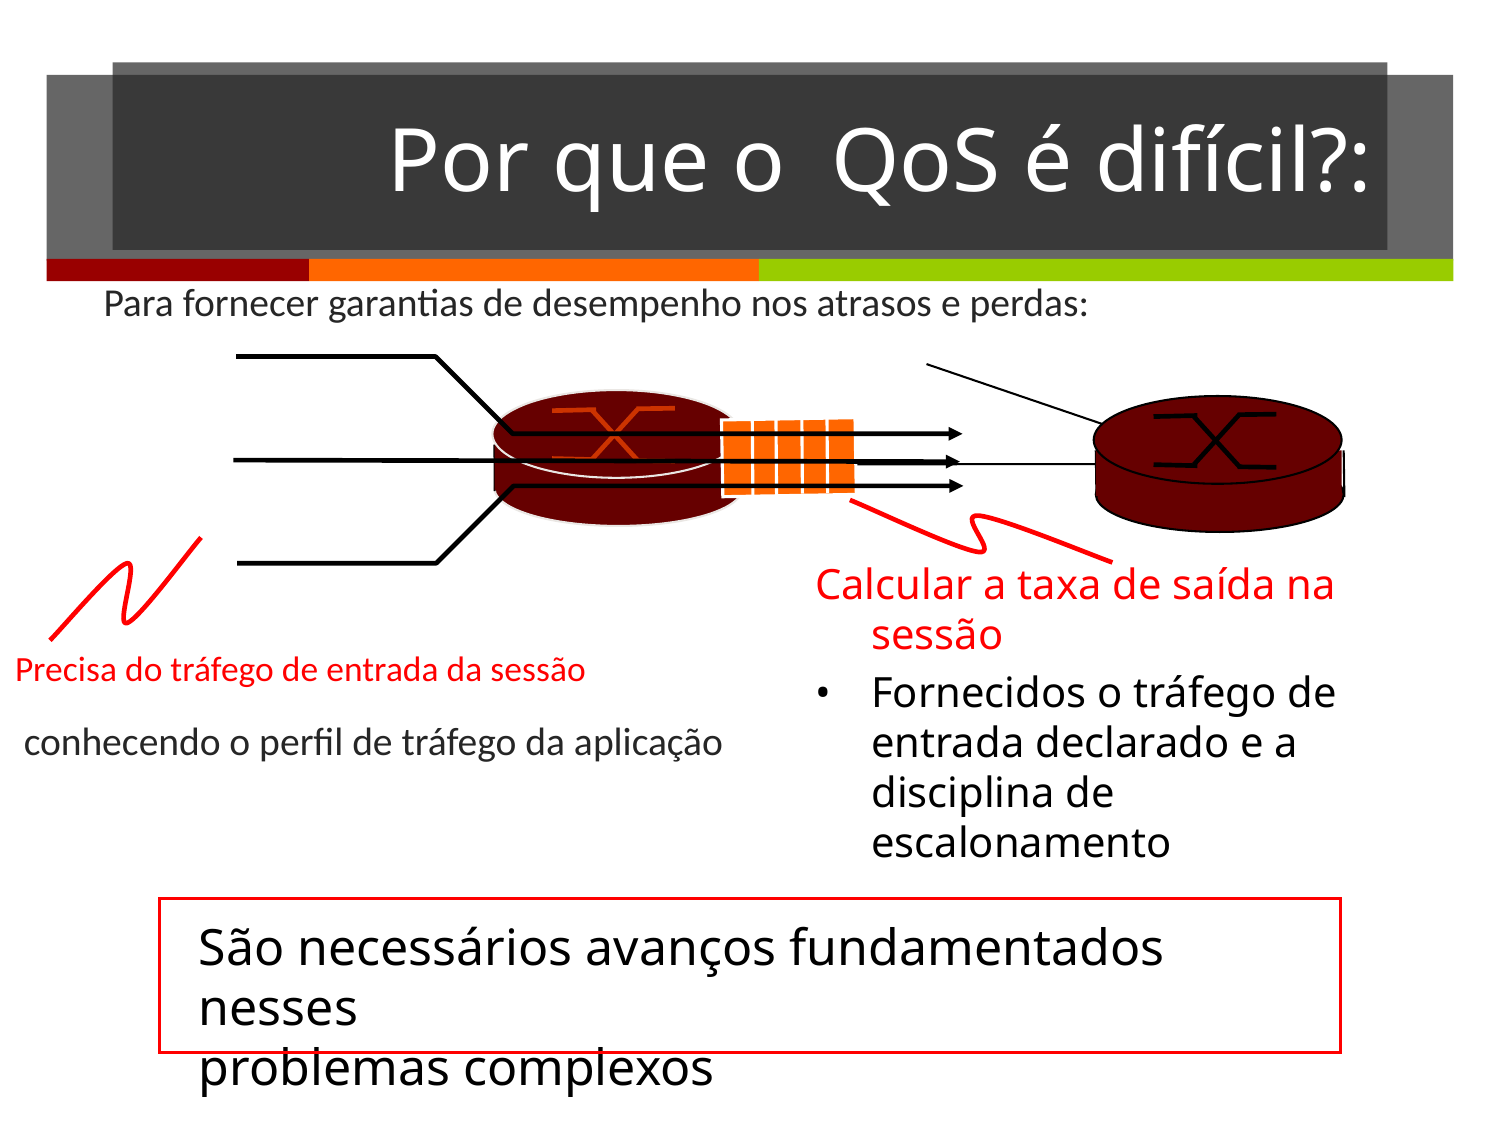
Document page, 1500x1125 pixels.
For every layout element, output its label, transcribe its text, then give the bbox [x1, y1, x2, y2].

text_box [778, 437, 800, 458]
text_box [1093, 396, 1343, 532]
list Precisa do tráfego de entrada da sessão conhecendo o perfil de tráfego da aplicação [0, 650, 773, 805]
text_box [755, 464, 774, 483]
text_box [804, 464, 825, 483]
text_box [829, 437, 856, 459]
list Para fornecer garantias de desempenho nos atrasos e perdas: [88, 278, 1363, 355]
text_box [621, 437, 751, 458]
text_box [598, 439, 631, 458]
text_box [492, 422, 608, 458]
text_box [755, 489, 857, 497]
text_box [804, 418, 825, 431]
text_box Calcular a taxa de saída na sessão Fornecidos o tráfego de entrada declarado e a disciplina de escalonamento [800, 549, 1441, 705]
text_box [829, 417, 856, 431]
text_box São necessários avanços fundamentados nesses problemas complexos [183, 908, 1315, 1051]
text_box [501, 390, 774, 431]
text_box [778, 418, 800, 431]
text_box São necessários avanços fundamentados nesses problemas complexos [183, 1054, 1315, 1104]
text_box [502, 489, 751, 526]
text_box [494, 463, 751, 498]
text_box [829, 464, 857, 483]
title Por que o QoS é difícil?: [112, 62, 1388, 250]
text_box [778, 464, 800, 483]
text_box [755, 437, 774, 458]
text_box [804, 437, 825, 459]
